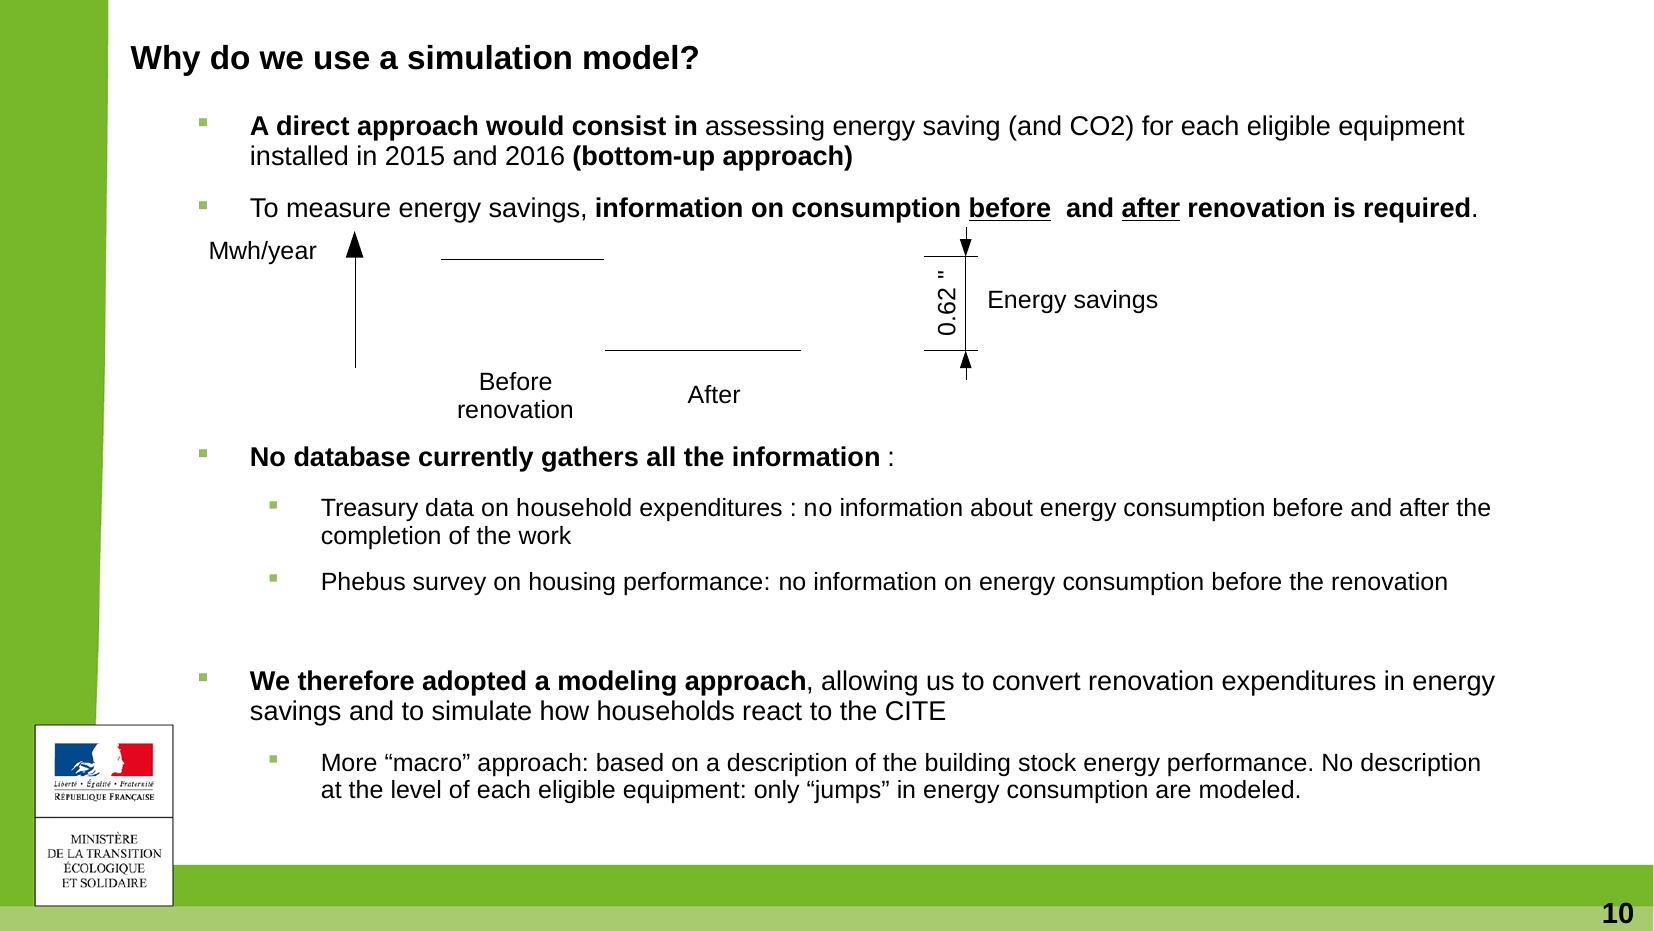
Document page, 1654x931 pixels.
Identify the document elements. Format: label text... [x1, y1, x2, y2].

text_box Energy savings [977, 271, 1169, 328]
text_box After [633, 366, 796, 423]
list A direct approach would consist in assessing energy saving (and CO2) for each eligible equipment installed in 2015 and 2016 (bottom-up approach) To measure energy savings, information on consumption before and after renovation is required. No database currently gathers all the information : Treasury data on household expenditures : no information about energy consumption before and after the completion of the work Phebus survey on housing performance: no information on energy consumption before the renovation We therefore adopted a modeling approach, allowing us to convert renovation expenditures in energy savings and to simulate how households react to the CITE More “macro” approach: based on a description of the building stock energy performance. No description at the level of each eligible equipment: only “jumps” in energy consumption are modeled. [179, 110, 1509, 853]
picture [0, 0, 1654, 931]
text_box Before renovation [434, 368, 597, 425]
text_box Mwh/year [182, 222, 344, 279]
title Why do we use a simulation model? [130, 17, 1563, 101]
